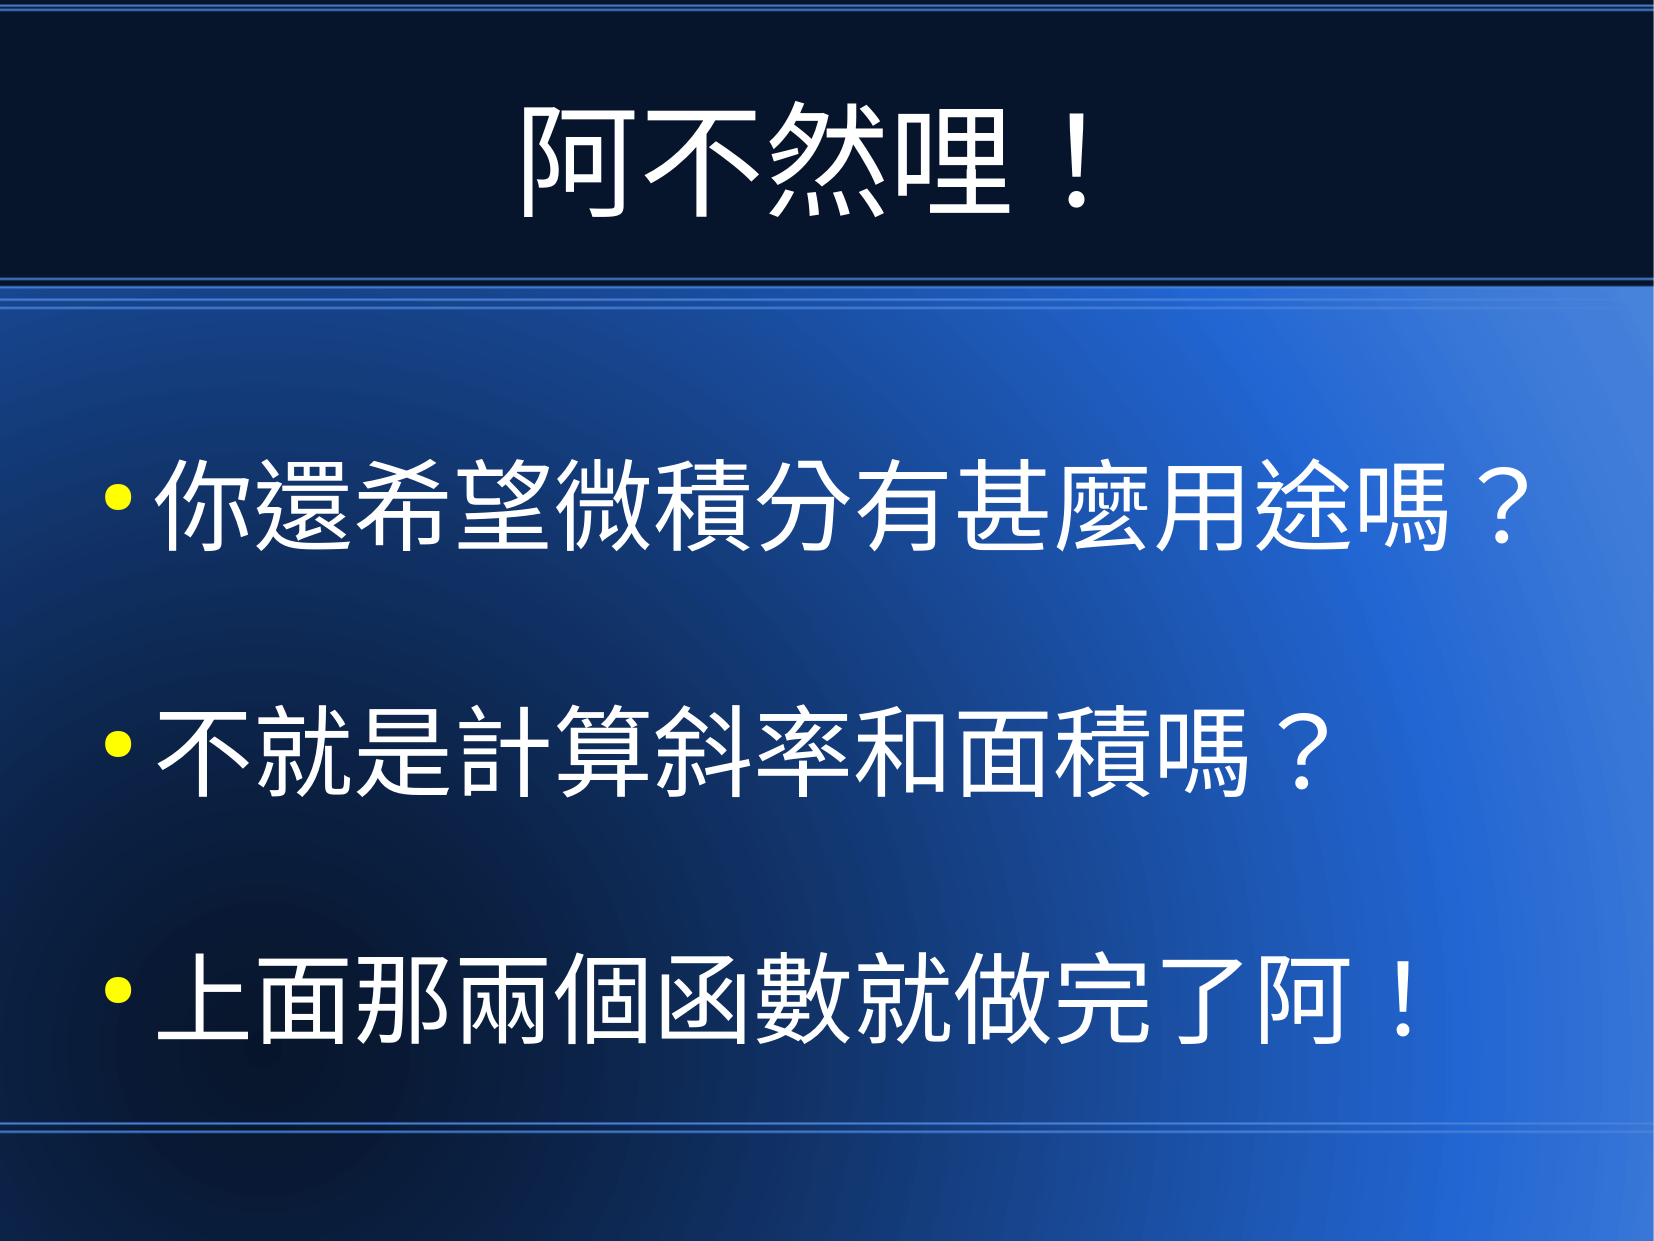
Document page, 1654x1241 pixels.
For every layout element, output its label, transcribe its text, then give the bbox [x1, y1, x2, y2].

title 阿不然哩！ [82, 49, 1571, 257]
picture [0, 0, 1654, 1241]
list 你還希望微積分有甚麼用途嗎？ 不就是計算斜率和面積嗎？ 上面那兩個函數就做完了阿！ [82, 355, 1571, 1241]
